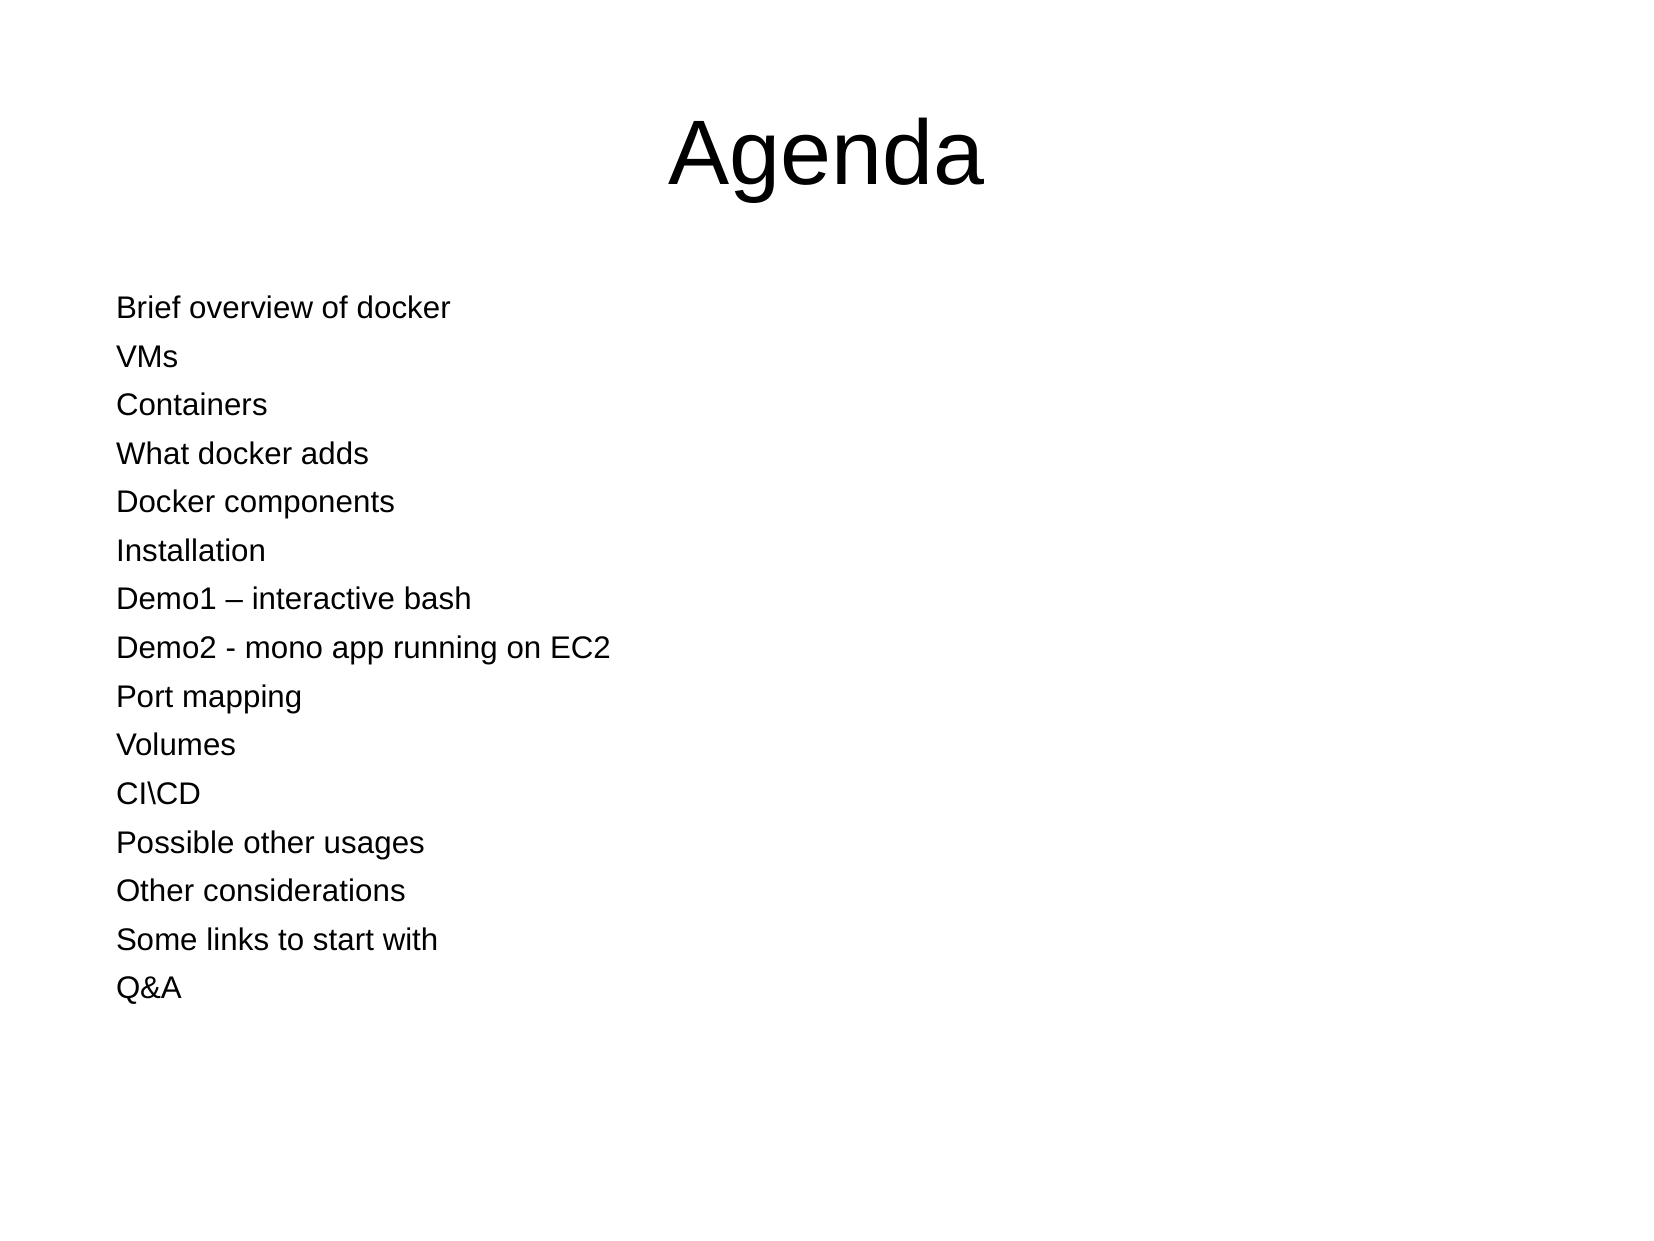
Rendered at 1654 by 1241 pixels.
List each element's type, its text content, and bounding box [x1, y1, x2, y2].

list Brief overview of docker VMs Containers What docker adds Docker components Installation Demo1 – interactive bash Demo2 - mono app running on EC2 Port mapping Volumes CI\CD Possible other usages Other considerations Some links to start with Q&A [82, 290, 1571, 1010]
title Agenda [82, 49, 1571, 257]
